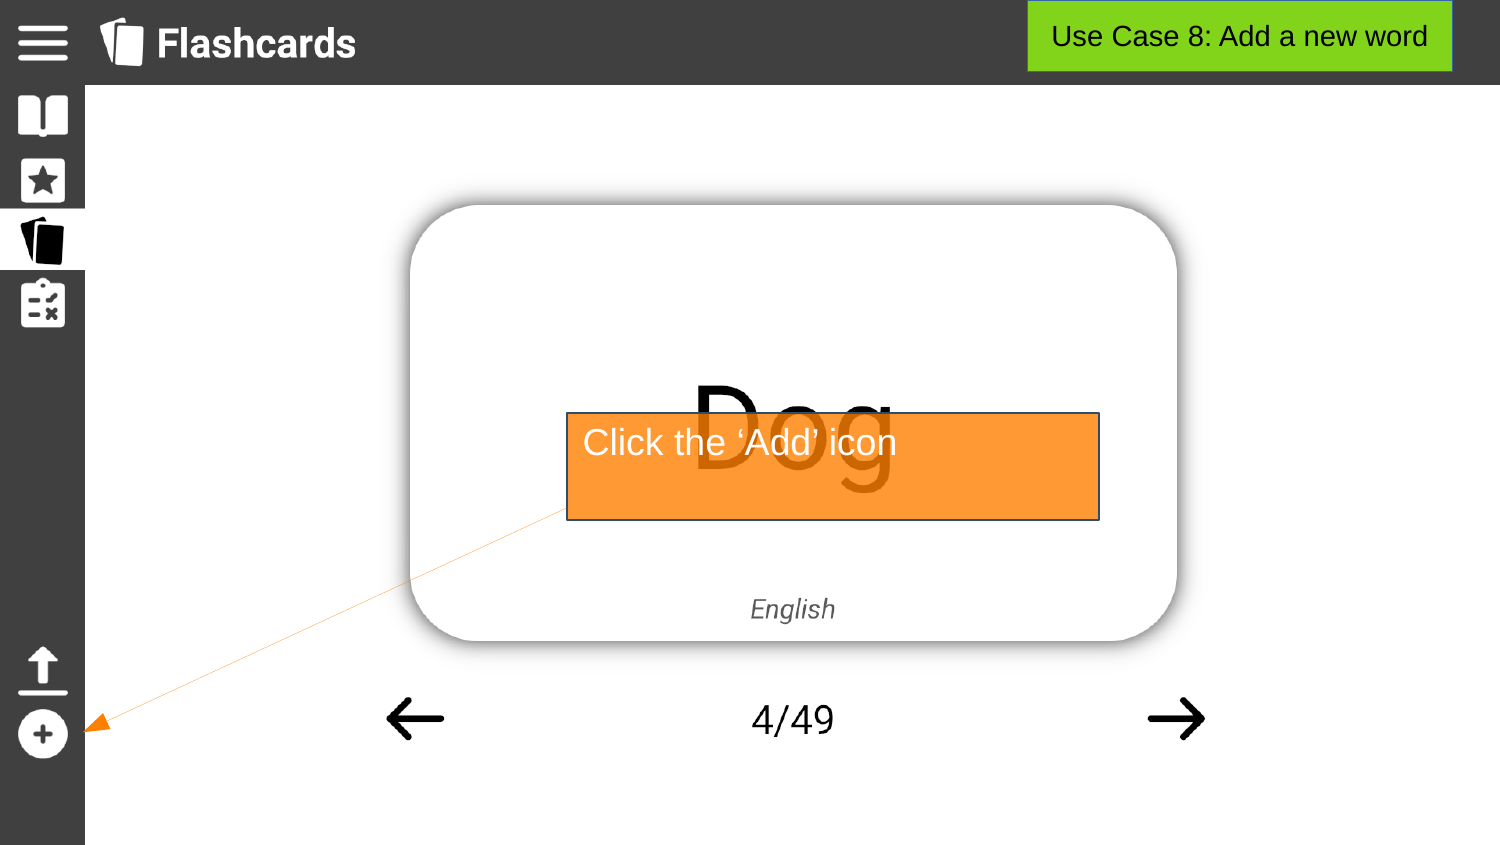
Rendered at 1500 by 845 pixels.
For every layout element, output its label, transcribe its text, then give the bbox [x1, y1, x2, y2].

picture [0, 0, 1500, 845]
text_box Click the ‘Add’ icon [566, 413, 1099, 520]
text_box Use Case 8: Add a new word [1027, 0, 1453, 72]
